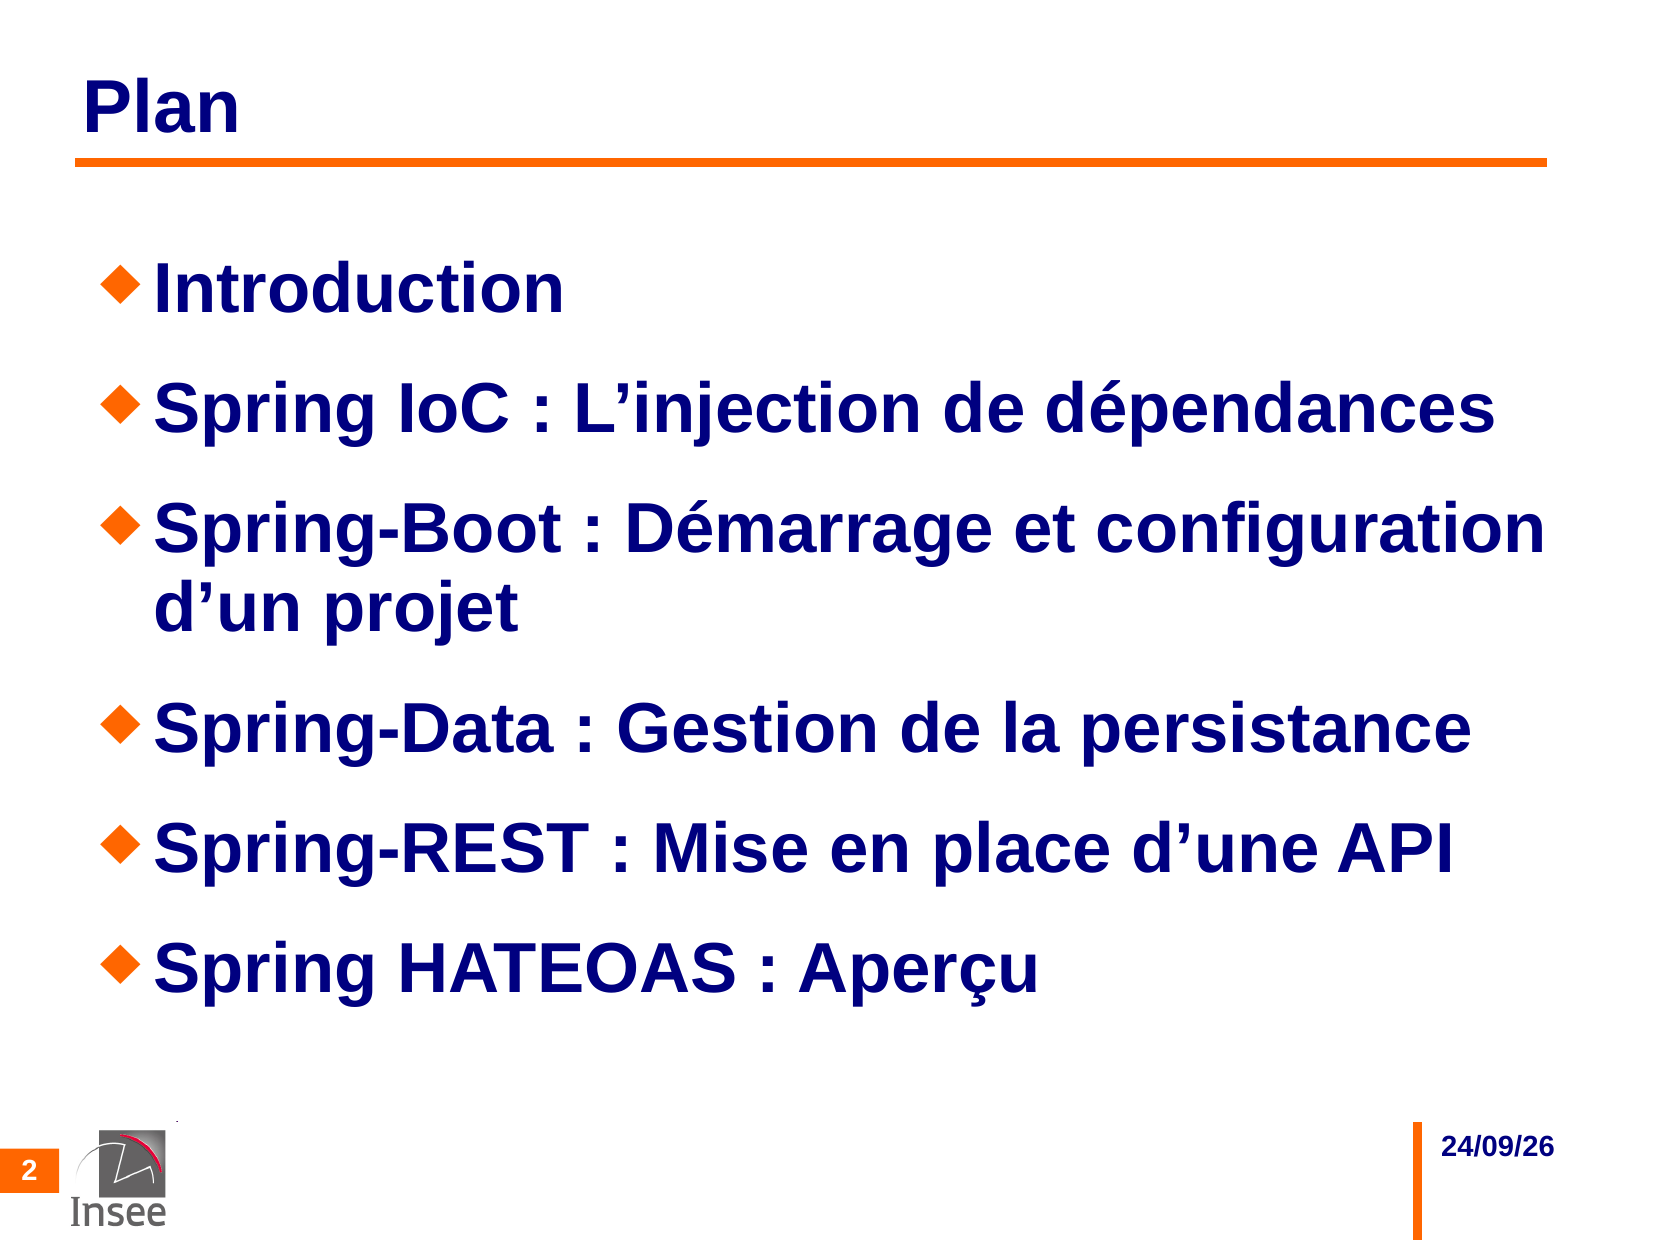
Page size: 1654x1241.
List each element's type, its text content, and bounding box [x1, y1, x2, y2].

picture [62, 1121, 178, 1241]
title Plan [82, 49, 1619, 163]
list Introduction Spring IoC : L’injection de dépendances Spring-Boot : Démarrage et configuration d’un projet Spring-Data : Gestion de la persistance Spring-REST : Mise en place d’une API Spring HATEOAS : Aperçu [82, 248, 1571, 1063]
